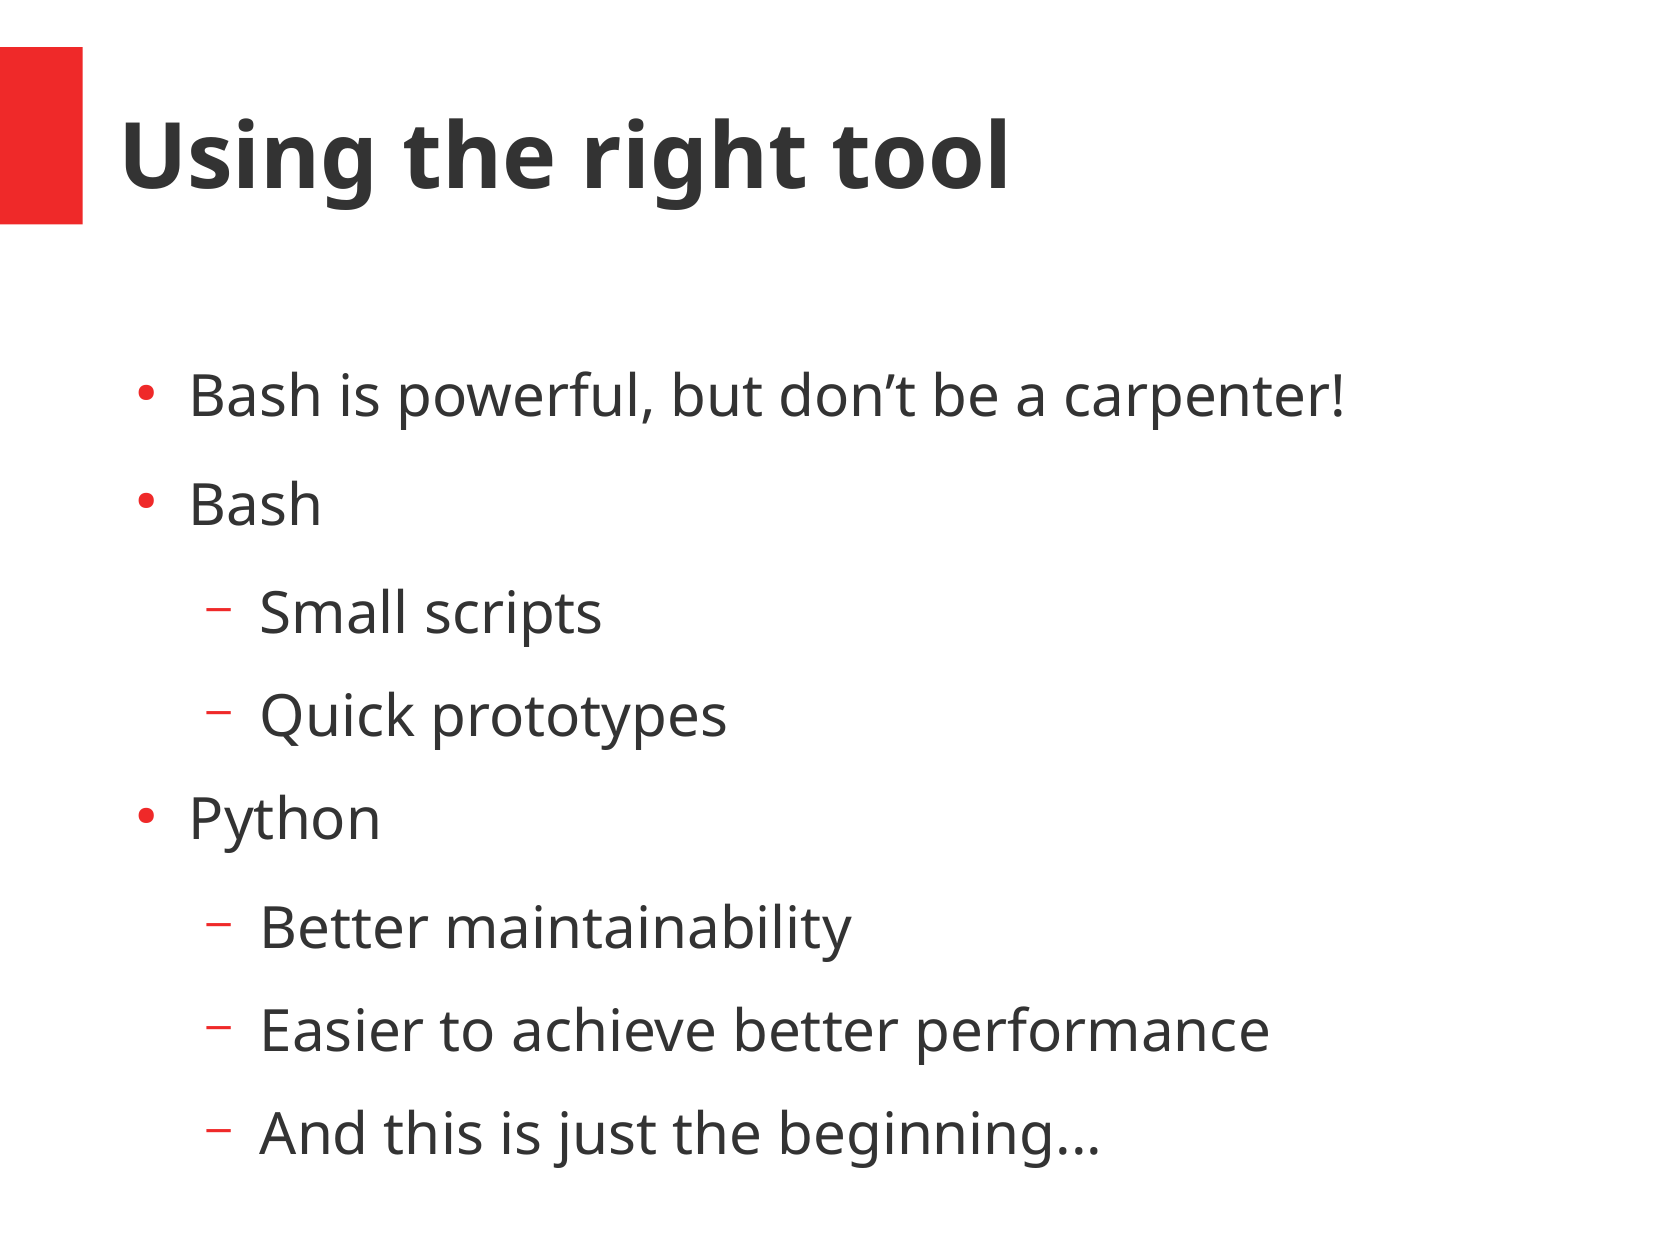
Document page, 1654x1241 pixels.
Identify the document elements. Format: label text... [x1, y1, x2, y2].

list Bash is powerful, but don’t be a carpenter! Bash Small scripts Quick prototypes Python Better maintainability Easier to achieve better performance And this is just the beginning... [118, 354, 1536, 1074]
title Using the right tool [118, 49, 1571, 257]
